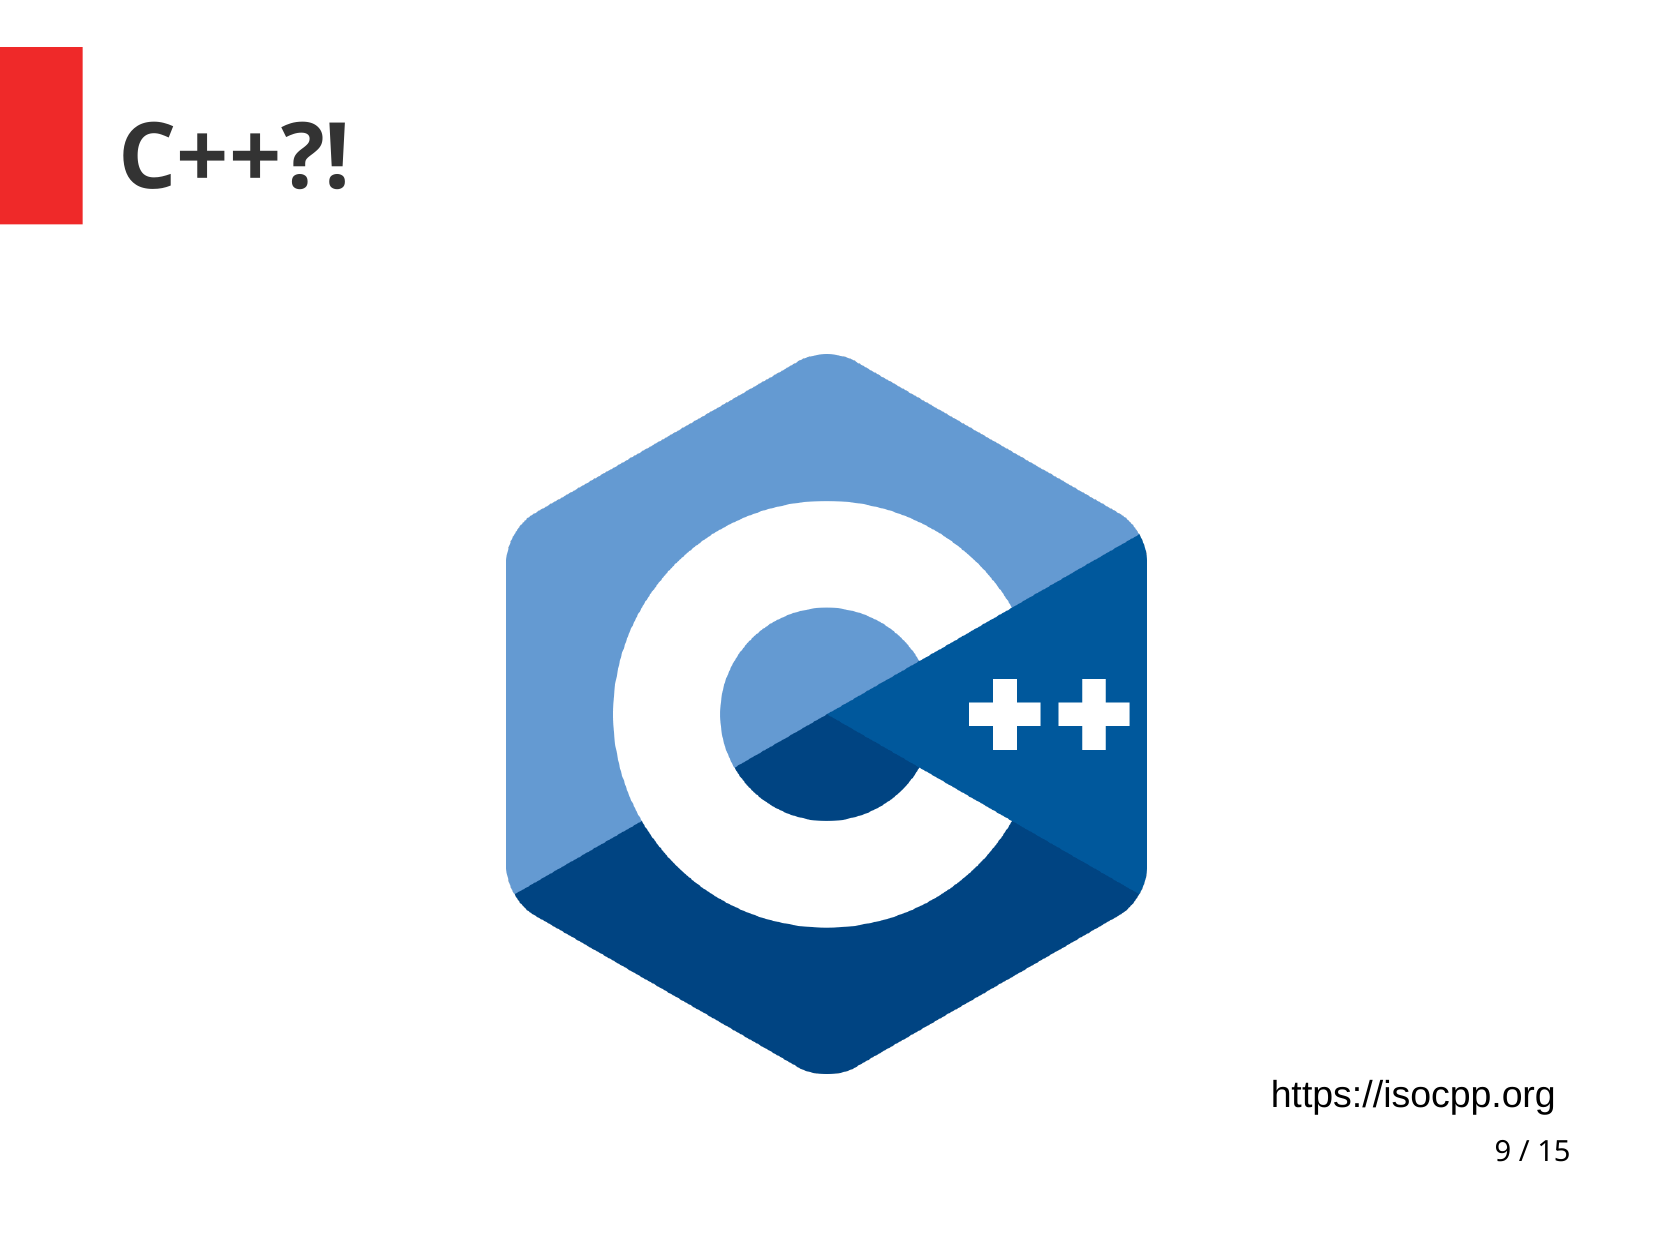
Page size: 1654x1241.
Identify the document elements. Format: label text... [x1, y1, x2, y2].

text_box https://isocpp.org [1255, 1065, 1571, 1123]
picture [506, 354, 1147, 1074]
title C++?! [118, 49, 1571, 257]
